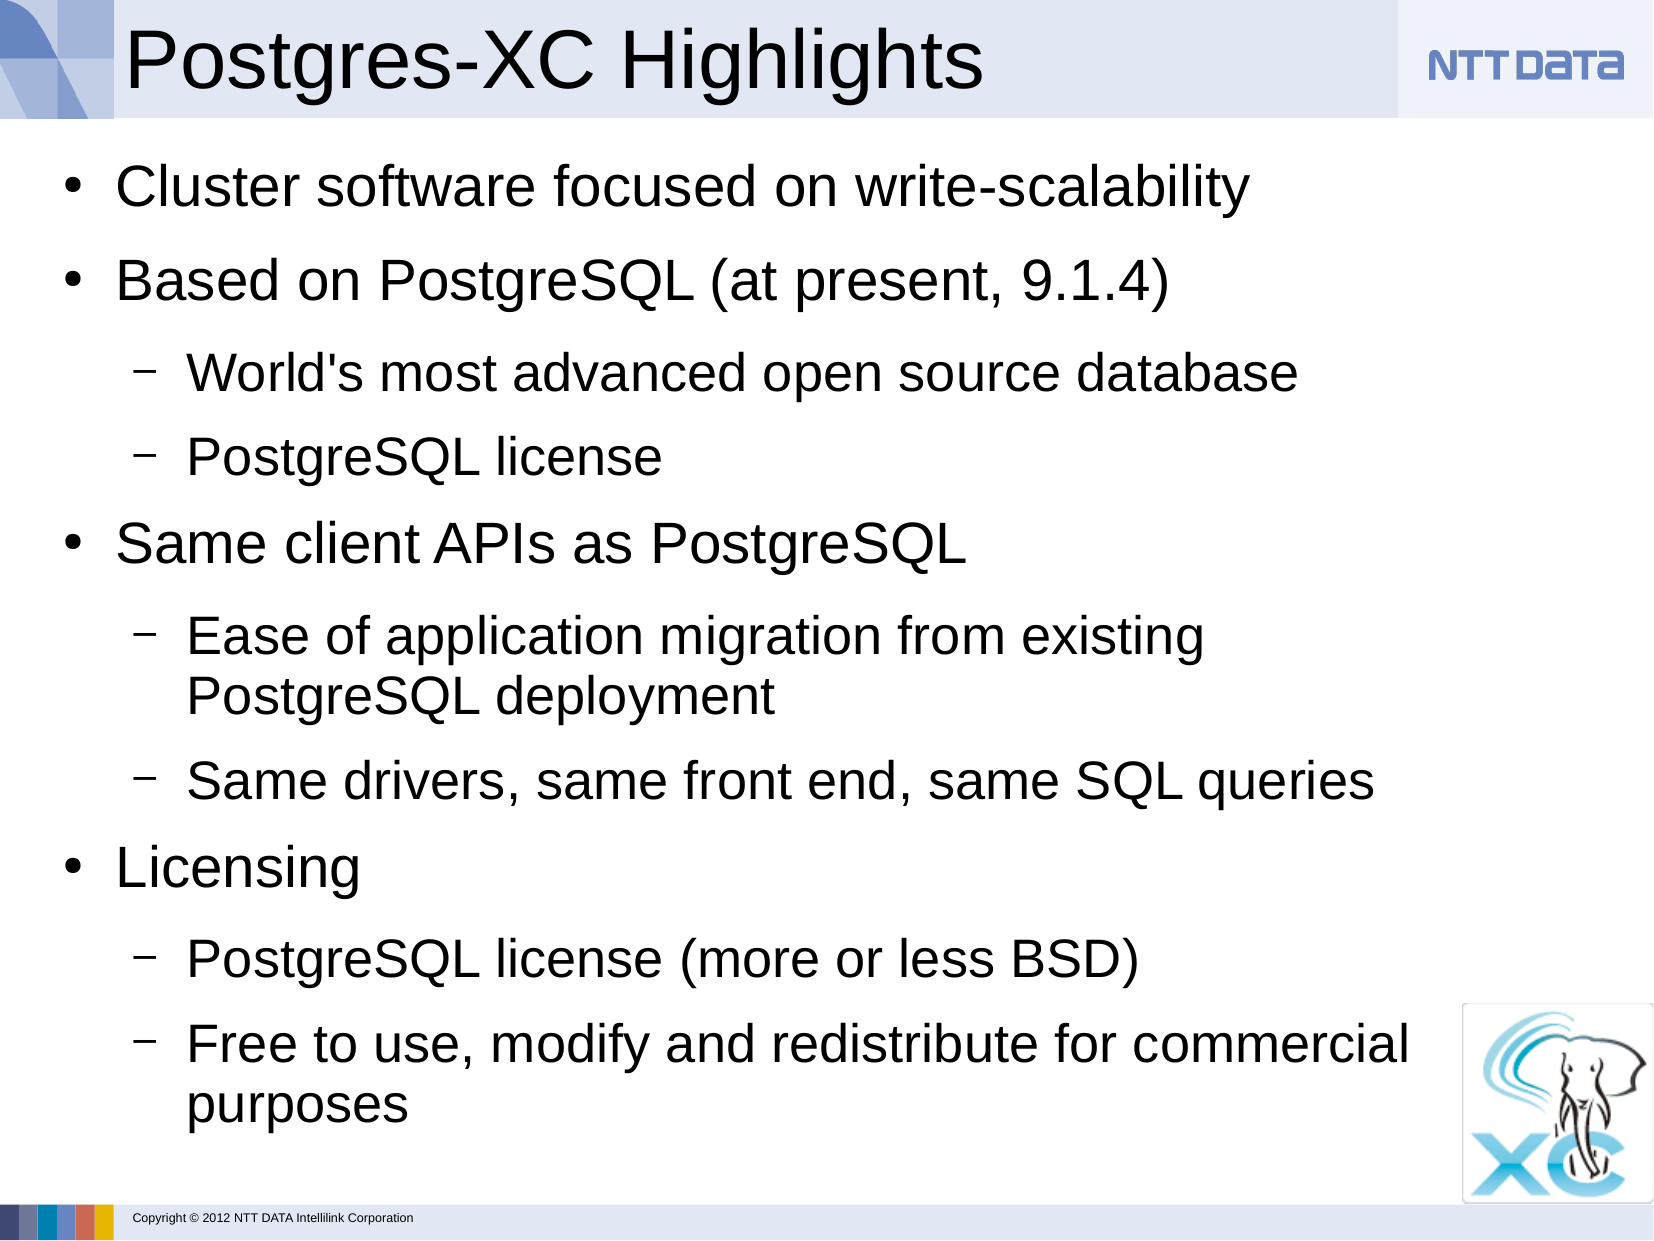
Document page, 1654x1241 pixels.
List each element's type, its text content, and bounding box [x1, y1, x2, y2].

list Cluster software focused on write-scalability Based on PostgreSQL (at present, 9.1.4) World's most advanced open source database PostgreSQL license Same client APIs as PostgreSQL Ease of application migration from existing PostgreSQL deployment Same drivers, same front end, same SQL queries Licensing PostgreSQL license (more or less BSD) Free to use, modify and redistribute for commercial purposes [44, 153, 1501, 1182]
picture [0, 0, 114, 119]
picture [1462, 1003, 1654, 1204]
title Postgres-XC Highlights [124, 12, 1418, 107]
picture [1429, 50, 1624, 80]
